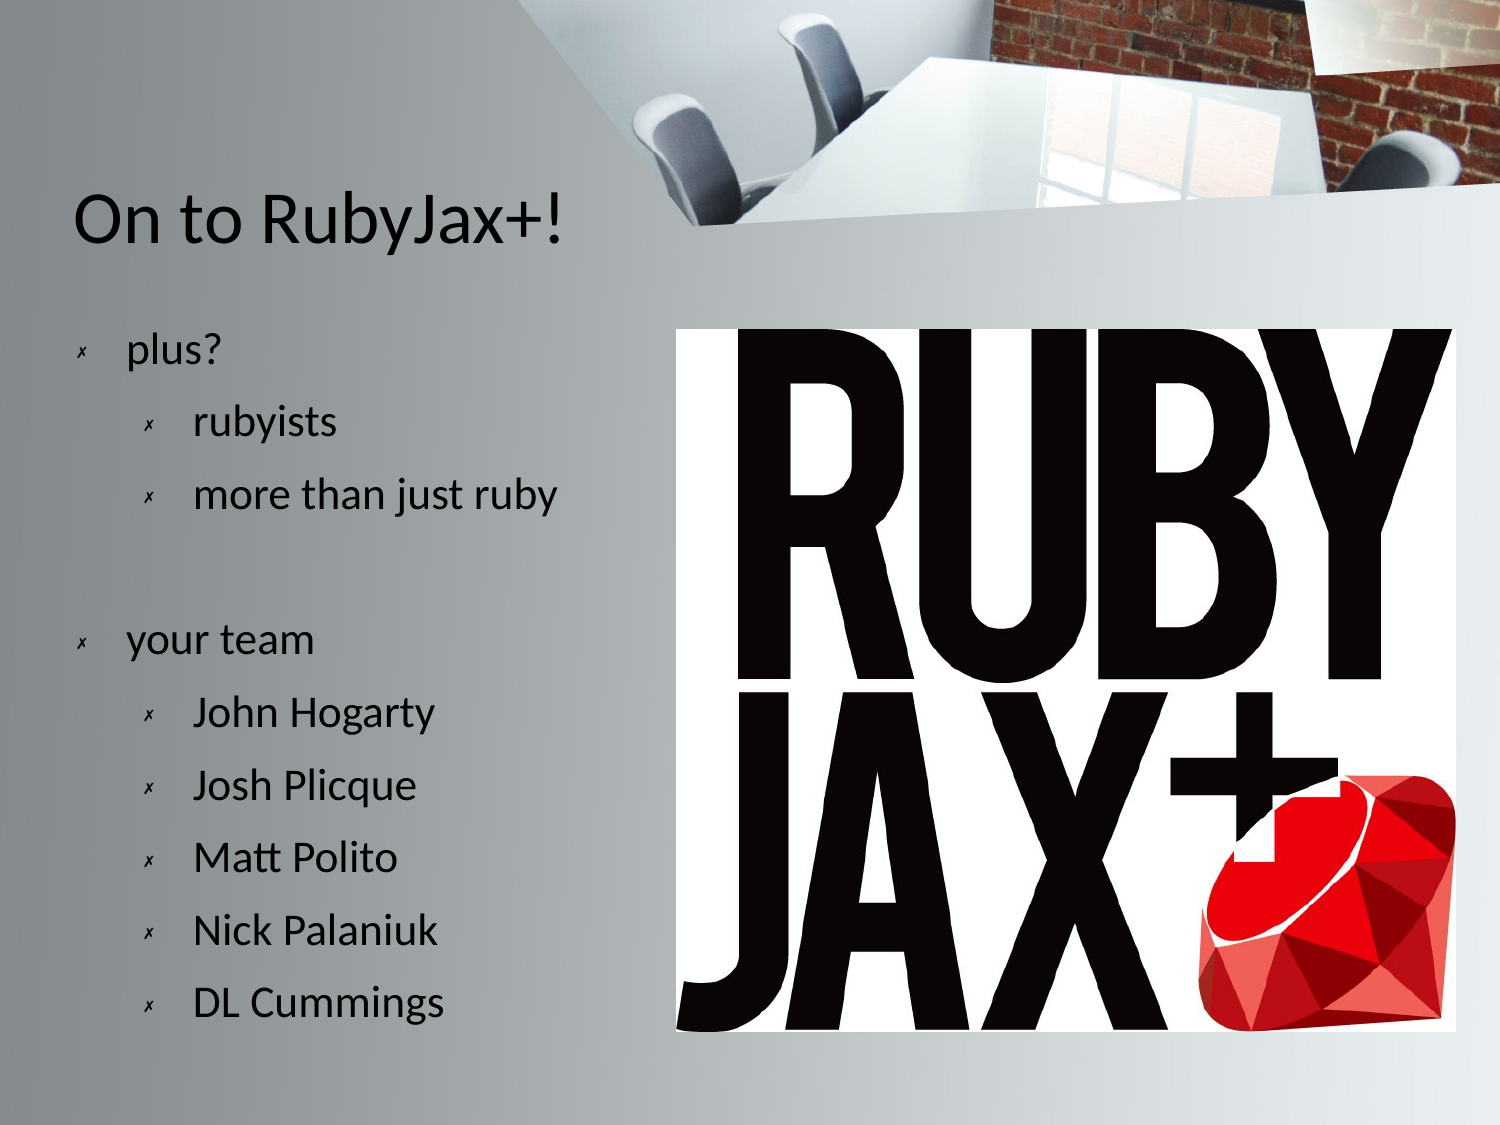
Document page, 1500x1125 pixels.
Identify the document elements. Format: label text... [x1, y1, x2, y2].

list plus? rubyists more than just ruby your team John Hogarty Josh Plicque Matt Polito Nick Palaniuk DL Cummings [61, 329, 646, 1032]
title On to RubyJax+! [73, 111, 826, 338]
picture [0, 0, 1500, 1125]
